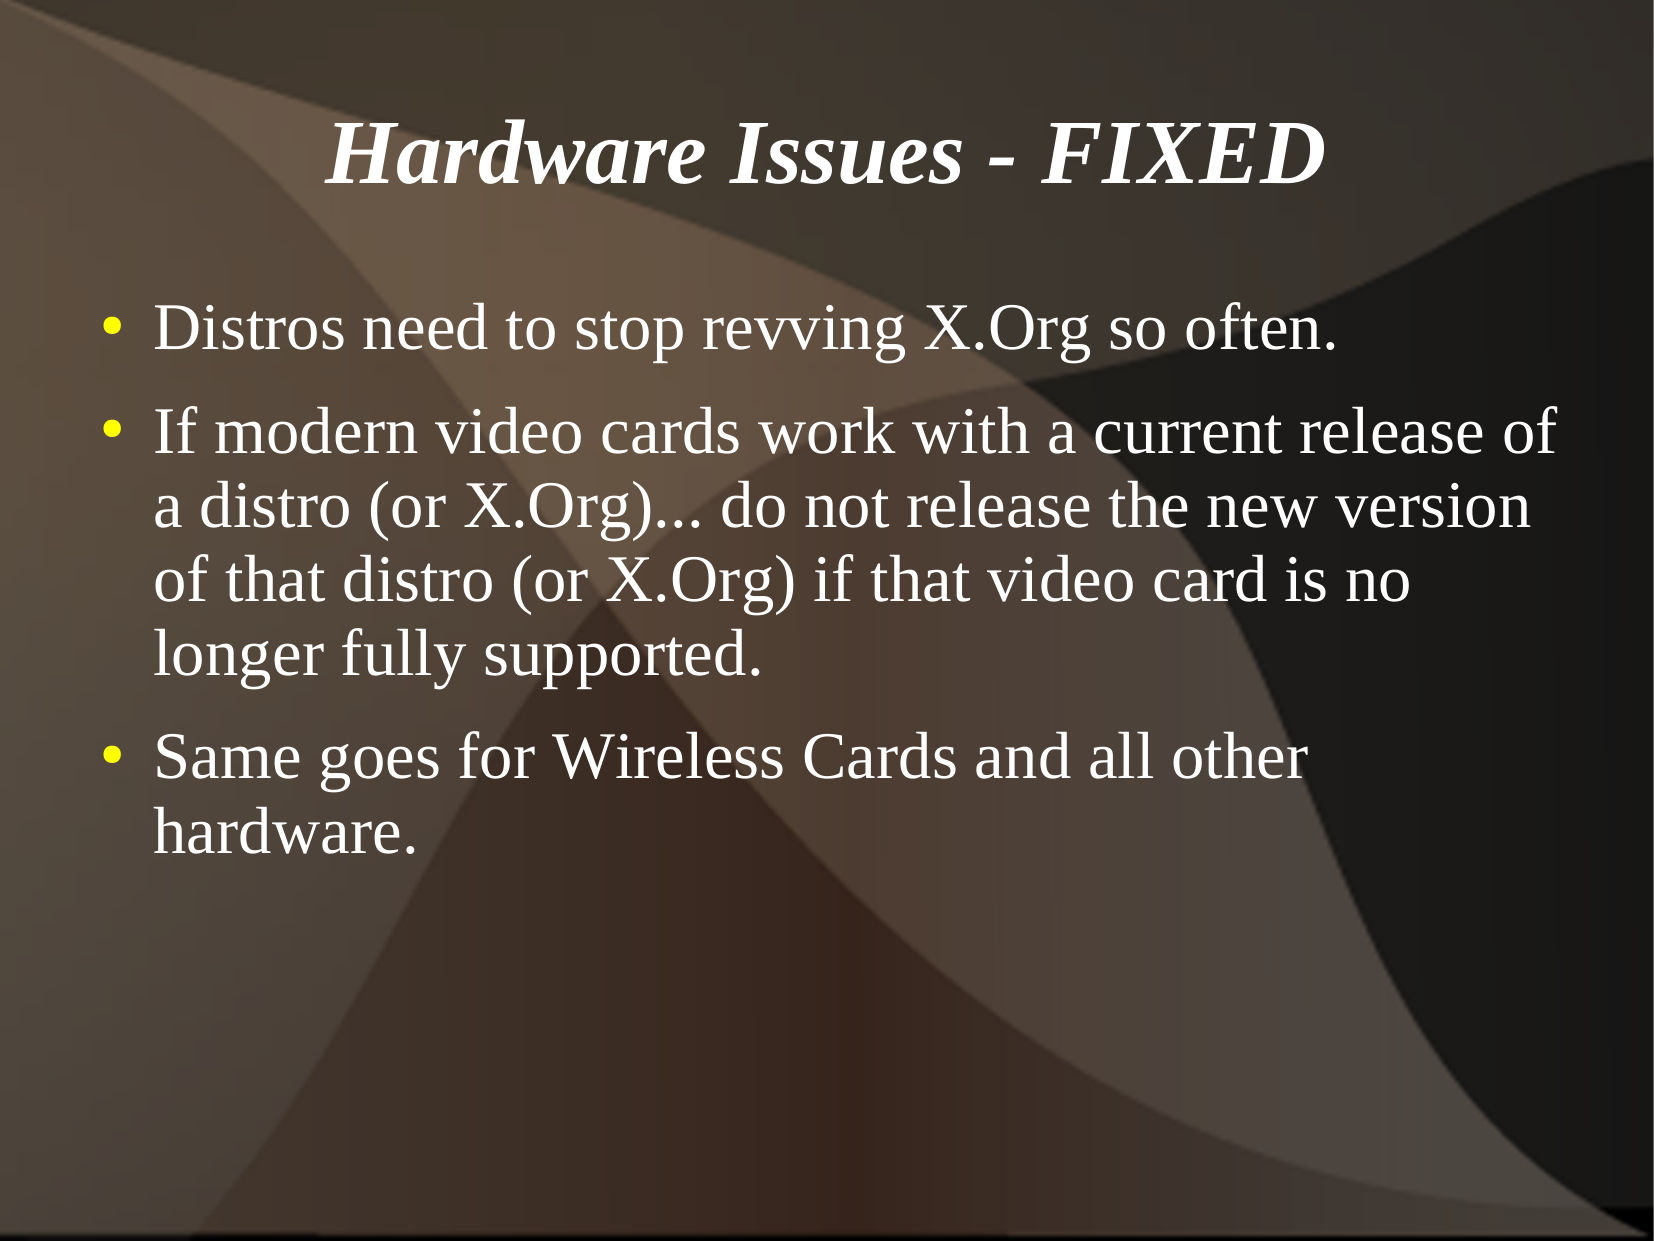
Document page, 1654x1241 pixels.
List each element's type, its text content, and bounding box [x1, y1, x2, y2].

list Distros need to stop revving X.Org so often. If modern video cards work with a current release of a distro (or X.Org)... do not release the new version of that distro (or X.Org) if that video card is no longer fully supported. Same goes for Wireless Cards and all other hardware. [82, 290, 1571, 1094]
title Hardware Issues - FIXED [82, 56, 1571, 250]
picture [0, 0, 1654, 1241]
